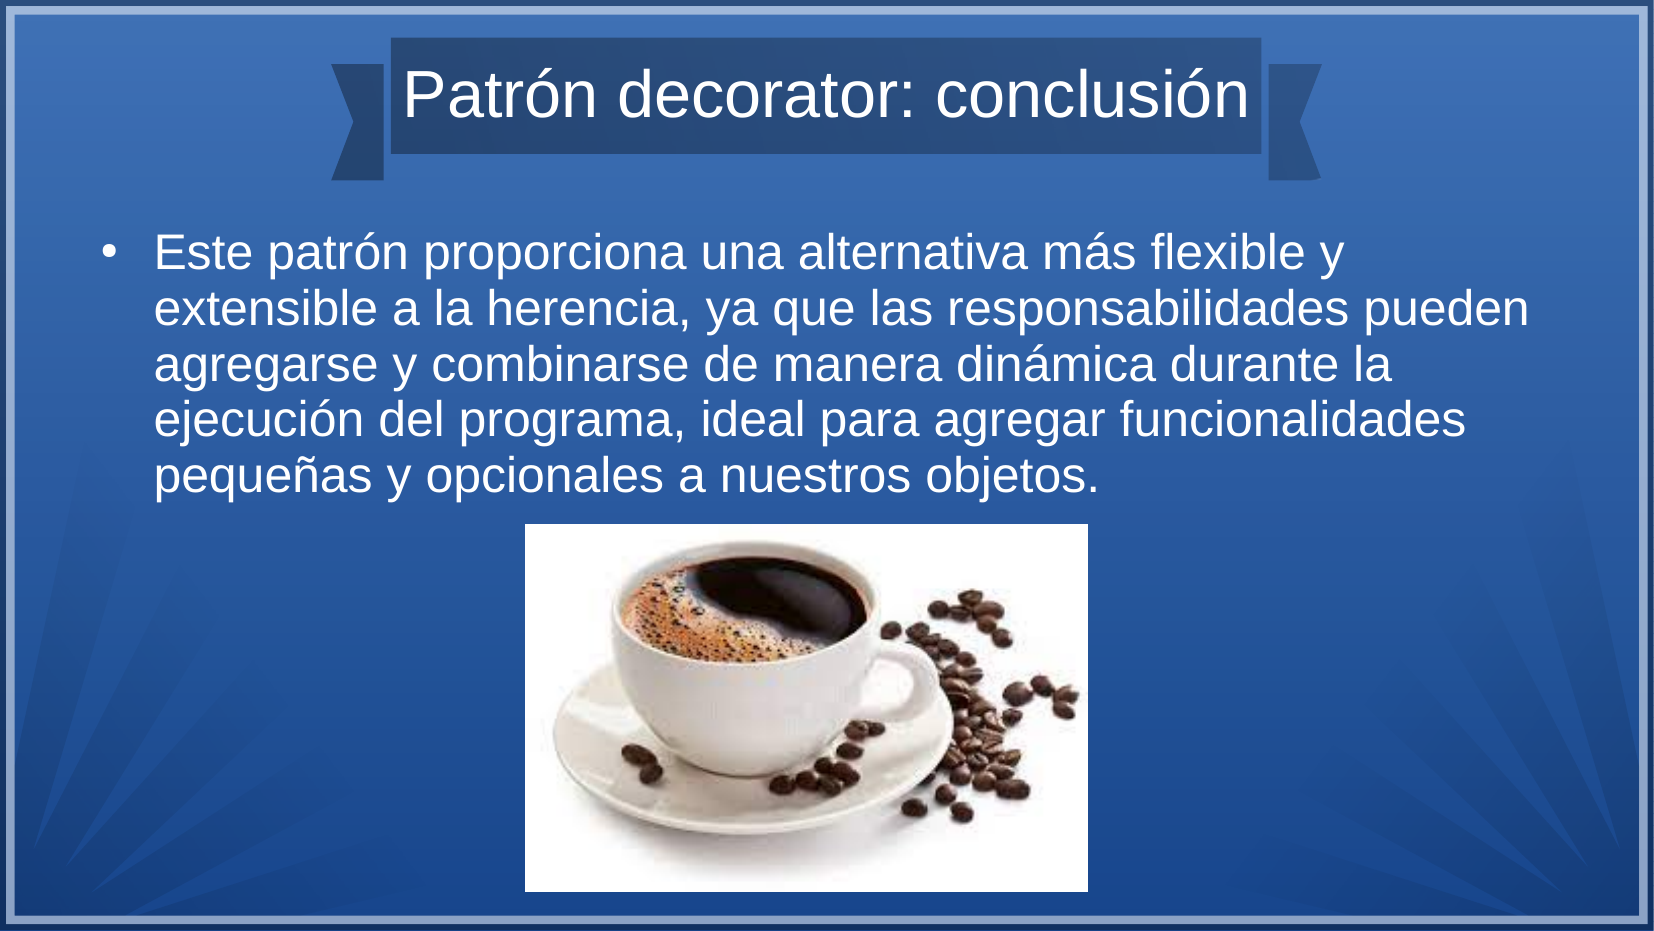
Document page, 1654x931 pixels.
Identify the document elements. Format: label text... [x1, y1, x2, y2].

title Patrón decorator: conclusión [389, 35, 1264, 154]
picture [525, 524, 1088, 892]
list Este patrón proporciona una alternativa más flexible y extensible a la herencia, ya que las responsabilidades pueden agregarse y combinarse de manera dinámica durante la ejecución del programa, ideal para agregar funcionalidades pequeñas y opcionales a nuestros objetos. [82, 224, 1571, 848]
